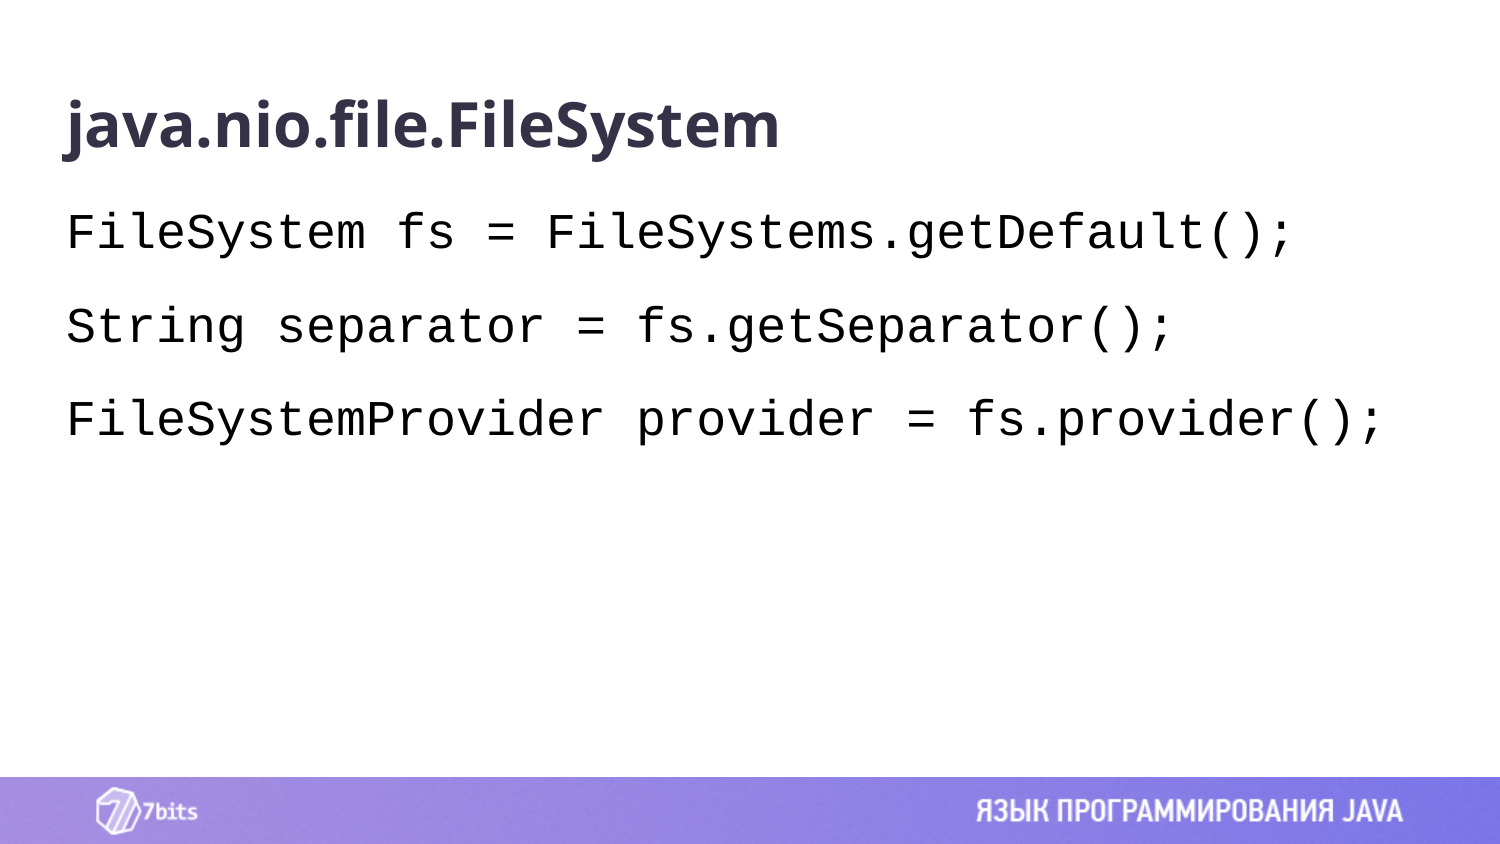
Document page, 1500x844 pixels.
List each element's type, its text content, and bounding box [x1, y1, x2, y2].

picture [0, 777, 1500, 844]
title java.nio.file.FileSystem [51, 69, 1449, 164]
list FileSystem fs = FileSystems.getDefault(); String separator = fs.getSeparator(); FileSystemProvider provider = fs.provider(); [51, 184, 1449, 745]
